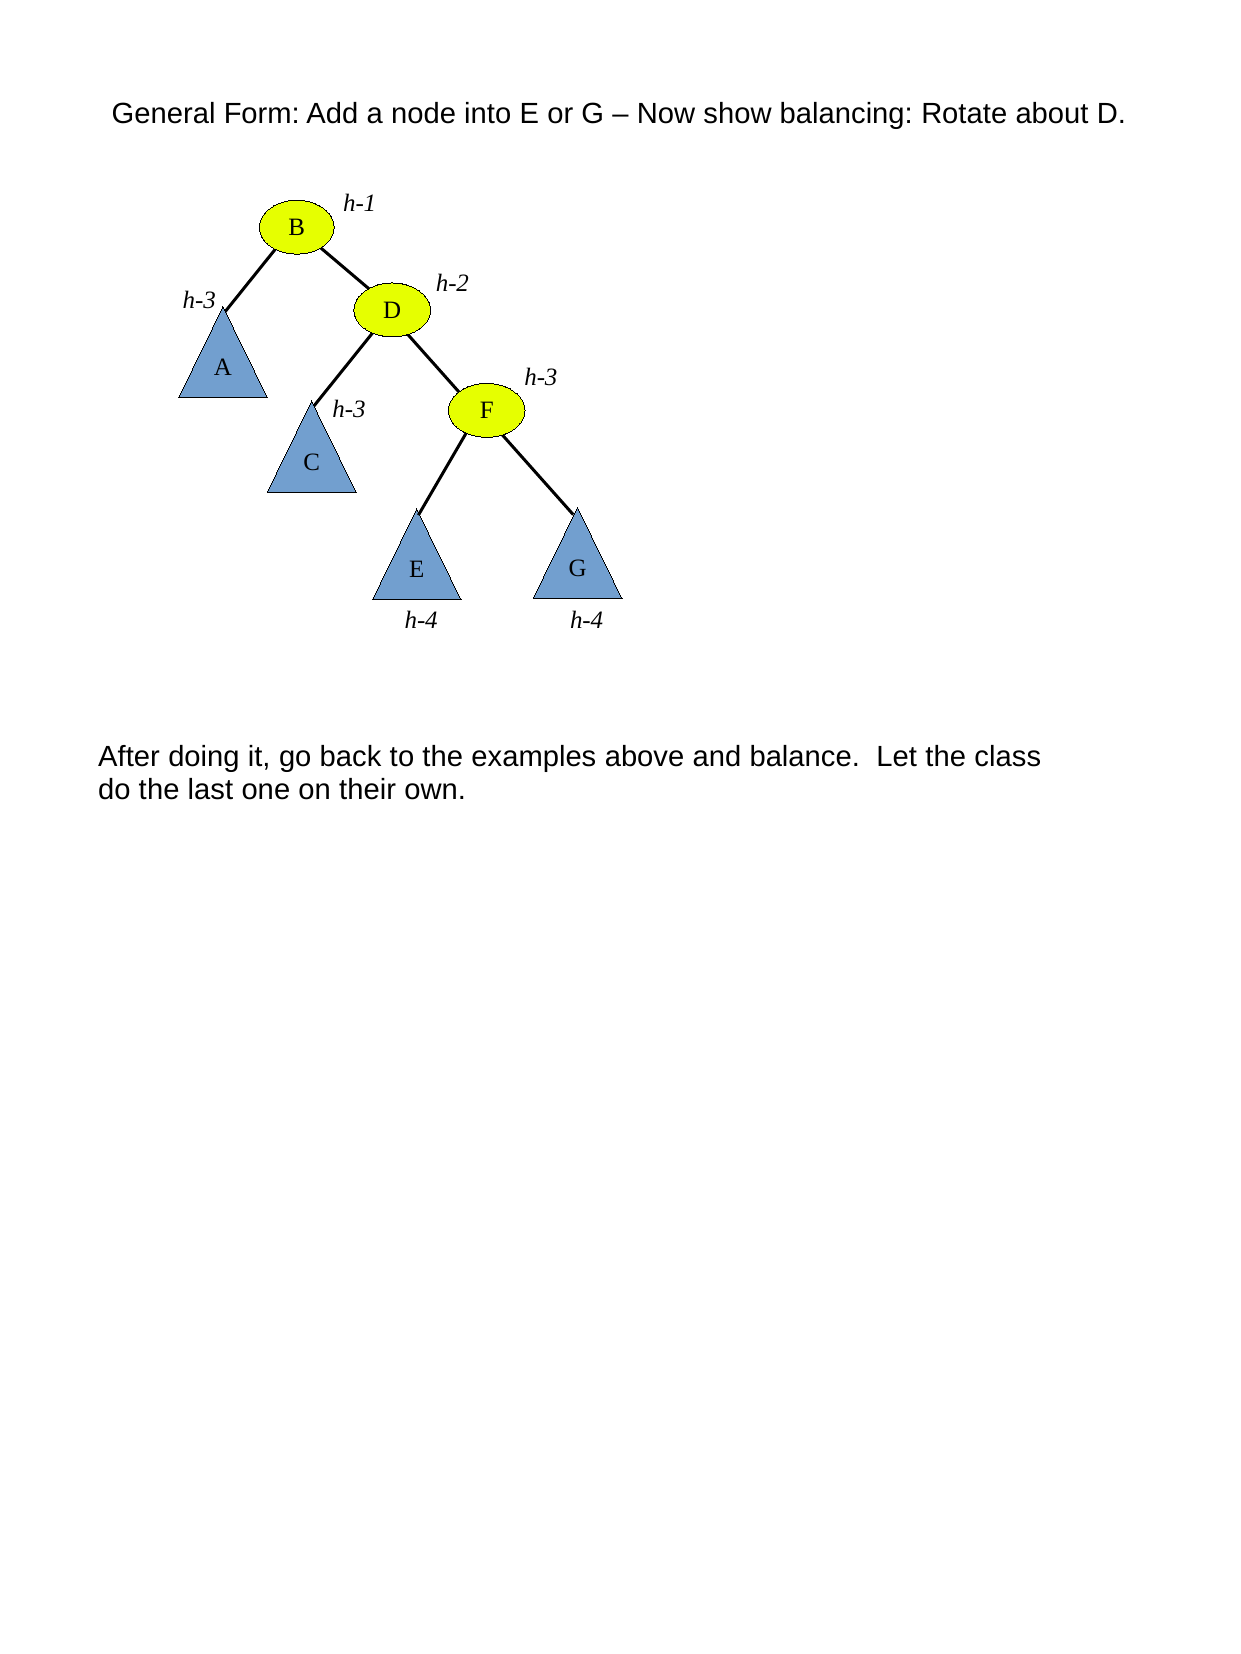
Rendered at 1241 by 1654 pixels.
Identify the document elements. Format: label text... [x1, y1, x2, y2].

text_box C [267, 400, 357, 493]
text_box h-4 [555, 598, 694, 639]
text_box E [372, 508, 461, 600]
text_box B [259, 200, 335, 255]
text_box h-2 [421, 261, 494, 302]
text_box After doing it, go back to the examples above and balance. Let the class do the last one on their own. [83, 732, 1052, 813]
text_box General Form: Add a node into E or G – Now show balancing: Rotate about D. [96, 90, 1139, 138]
text_box D [353, 282, 431, 337]
text_box A [178, 319, 268, 398]
text_box G [533, 507, 622, 599]
text_box h-1 [328, 181, 392, 222]
text_box h-3 [167, 278, 241, 319]
text_box h-3 [317, 388, 390, 429]
text_box h-4 [389, 598, 528, 639]
text_box F [448, 383, 526, 438]
text_box h-3 [509, 356, 582, 396]
